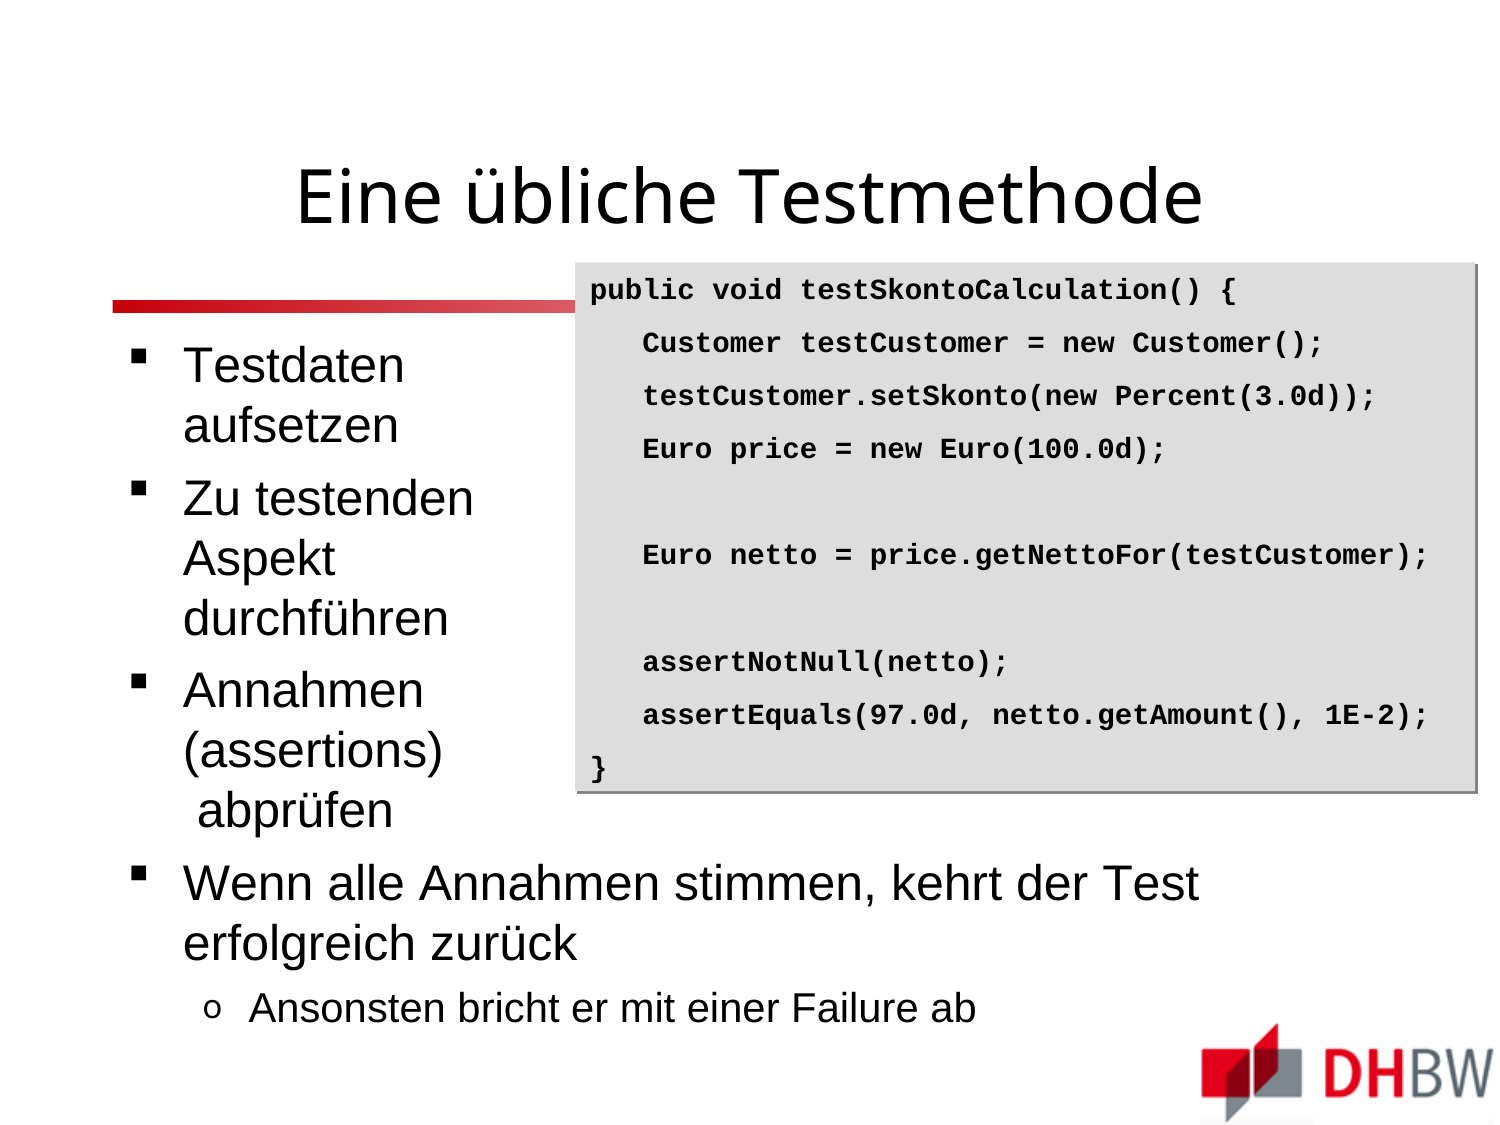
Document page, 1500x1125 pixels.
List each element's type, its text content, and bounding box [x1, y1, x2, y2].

title Eine übliche Testmethode [112, 99, 1388, 288]
list Testdaten aufsetzen Zu testenden Aspekt durchführen Annahmen (assertions) abprüfen Wenn alle Annahmen stimmen, kehrt der Test erfolgreich zurück Ansonsten bricht er mit einer Failure ab [112, 324, 1388, 1051]
picture [1200, 1021, 1495, 1125]
text_box public void testSkontoCalculation() { Customer testCustomer = new Customer(); testCustomer.setSkonto(new Percent(3.0d)); Euro price = new Euro(100.0d); Euro netto = price.getNettoFor(testCustomer); assertNotNull(netto); assertEquals(97.0d, netto.getAmount(), 1E-2); } [575, 262, 1476, 792]
